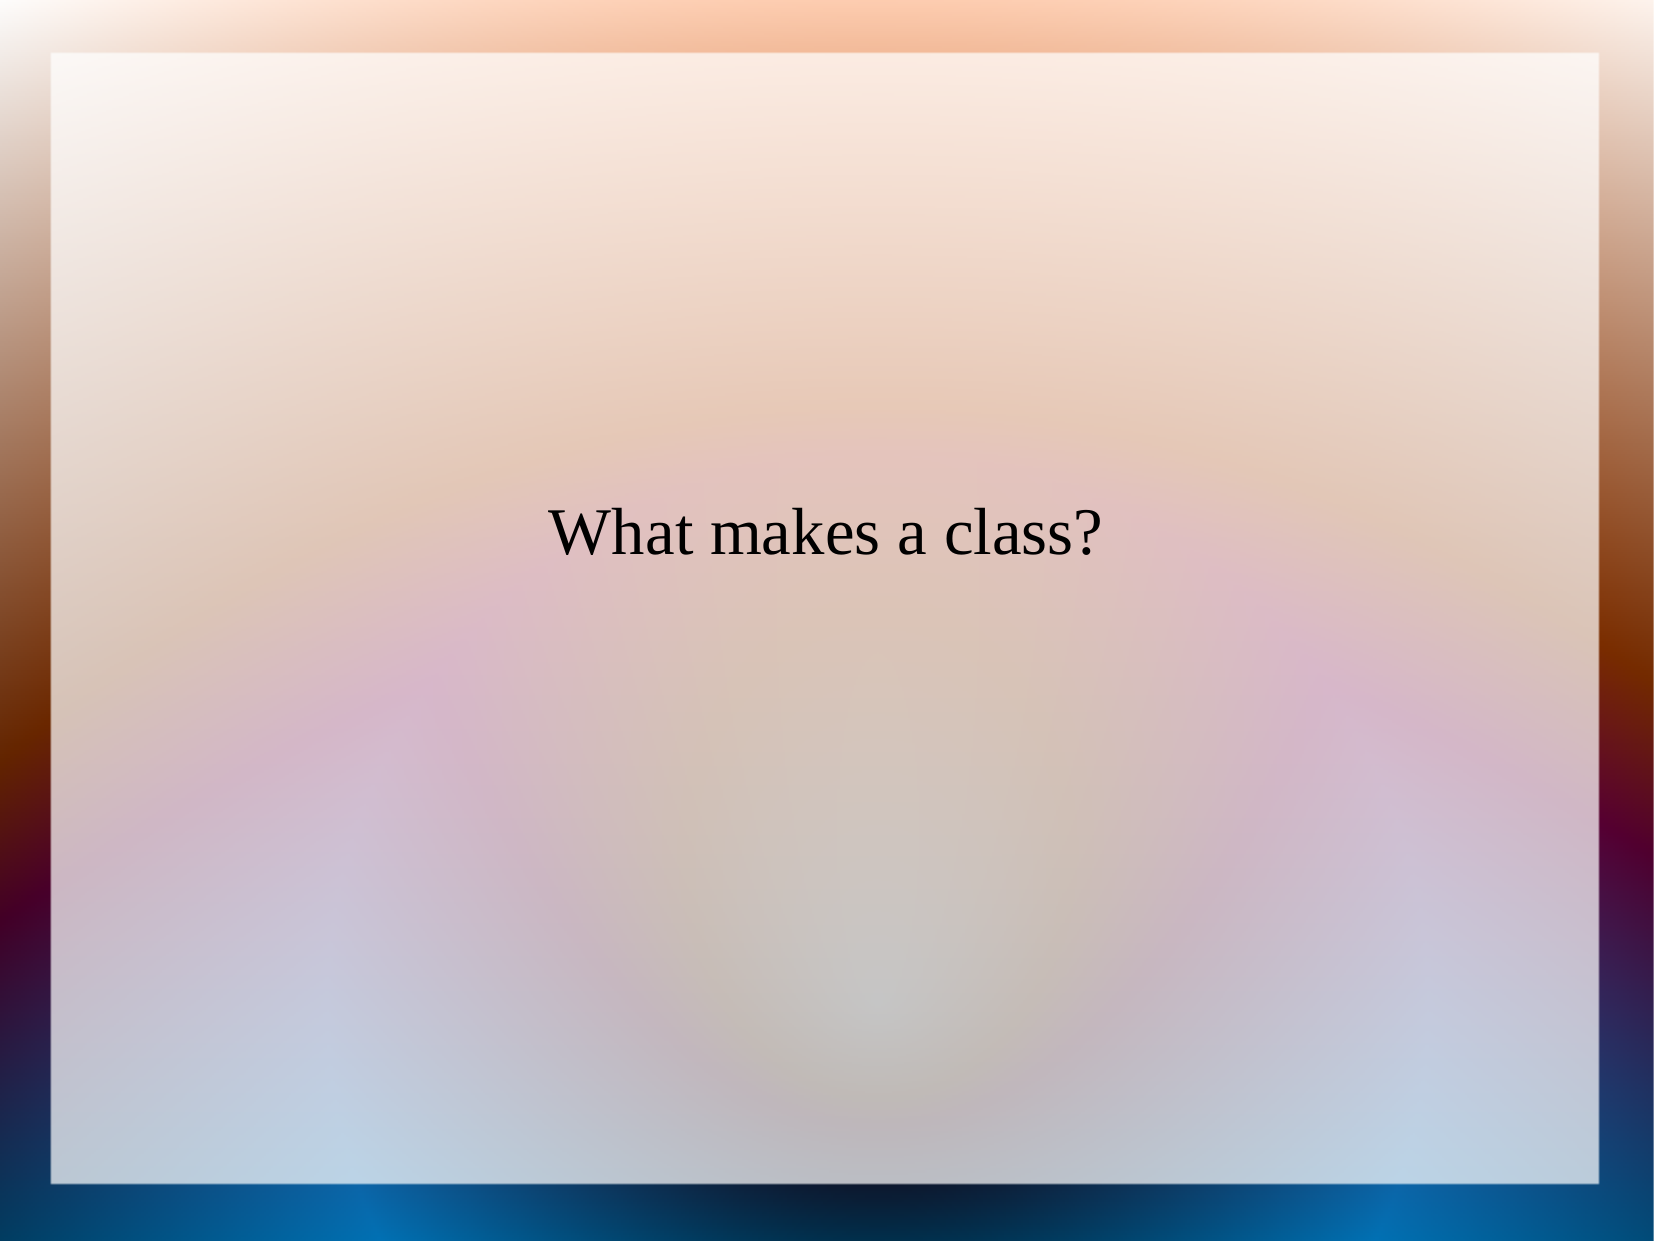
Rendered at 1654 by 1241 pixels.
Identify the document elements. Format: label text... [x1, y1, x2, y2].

subtitle What makes a class? [82, 55, 1571, 1010]
picture [0, 0, 1654, 1241]
